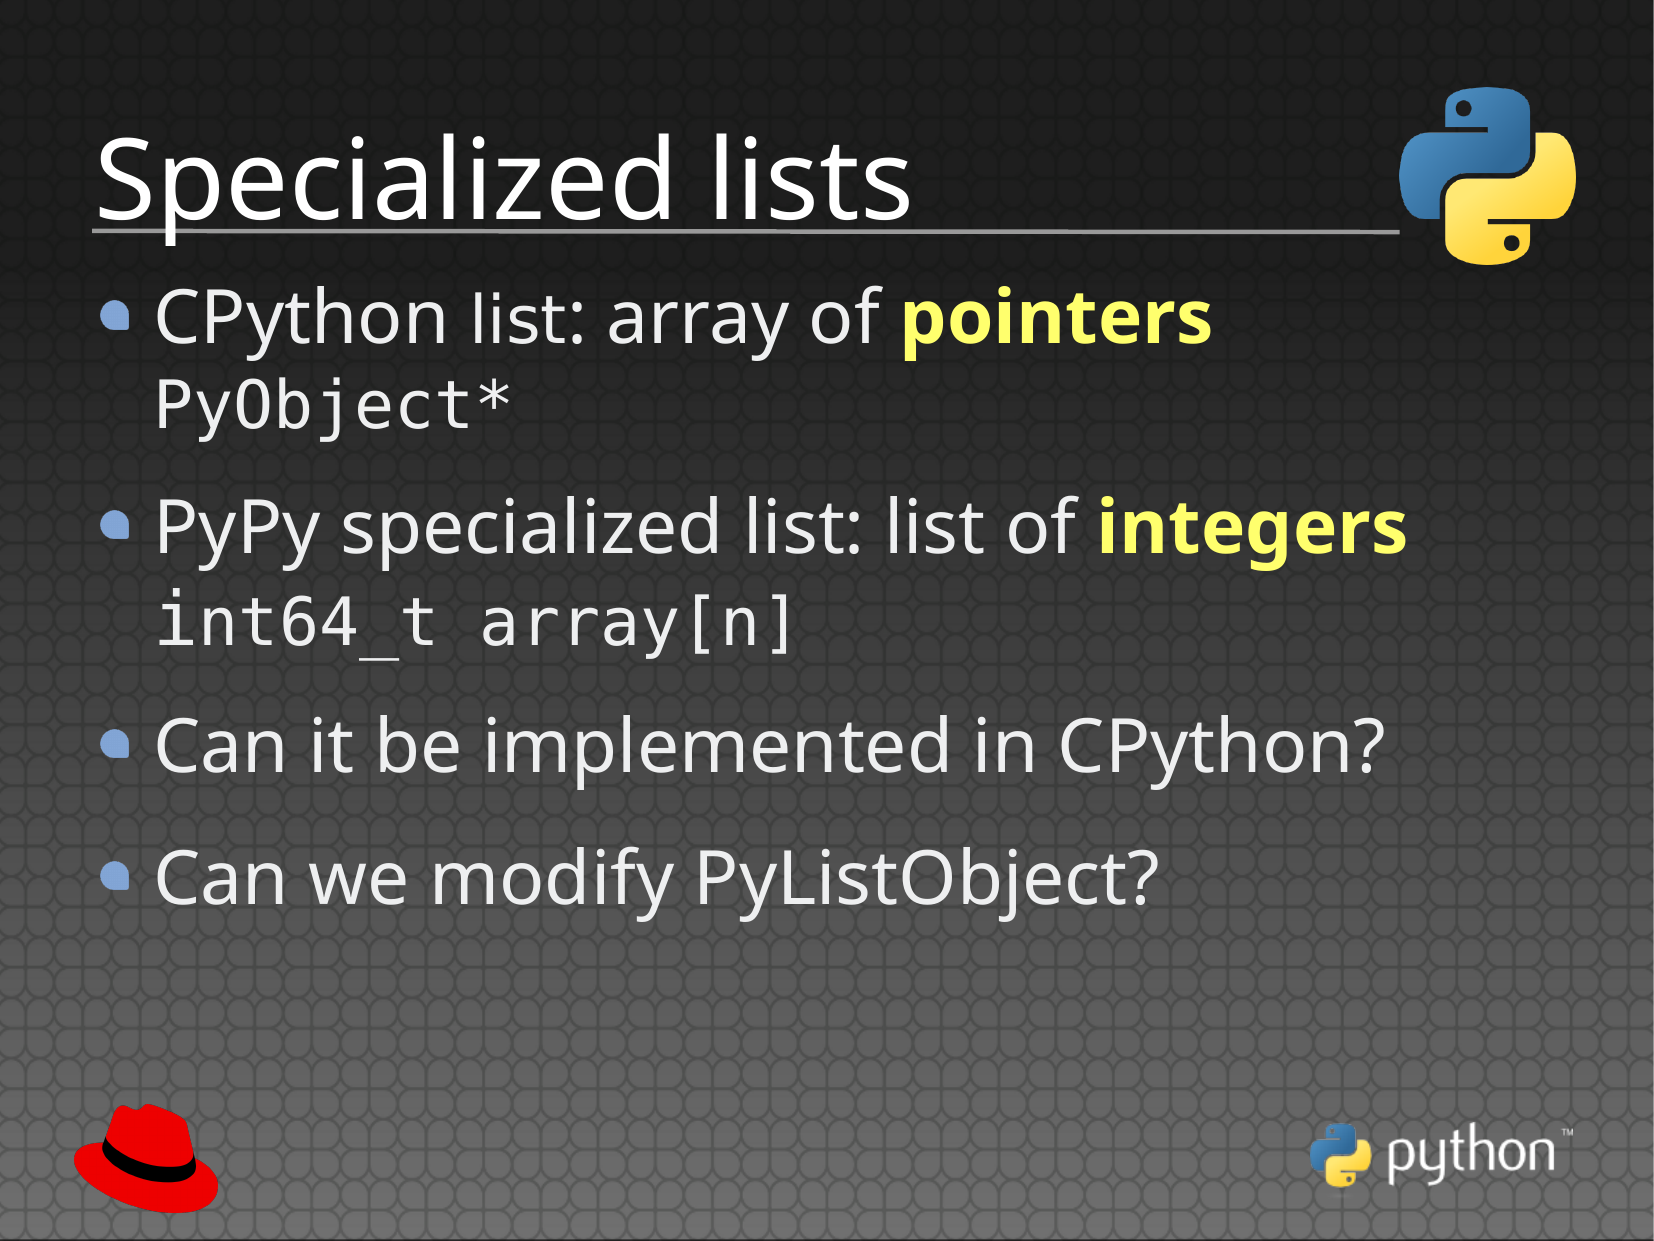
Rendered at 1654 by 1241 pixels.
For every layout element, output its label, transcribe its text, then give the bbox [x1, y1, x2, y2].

title Specialized lists [94, 100, 1426, 251]
list CPython list: array of pointers PyObject* PyPy specialized list: list of integers int64_t array[n] Can it be implemented in CPython? Can we modify PyListObject? [82, 263, 1540, 1112]
picture [0, 0, 1654, 1241]
